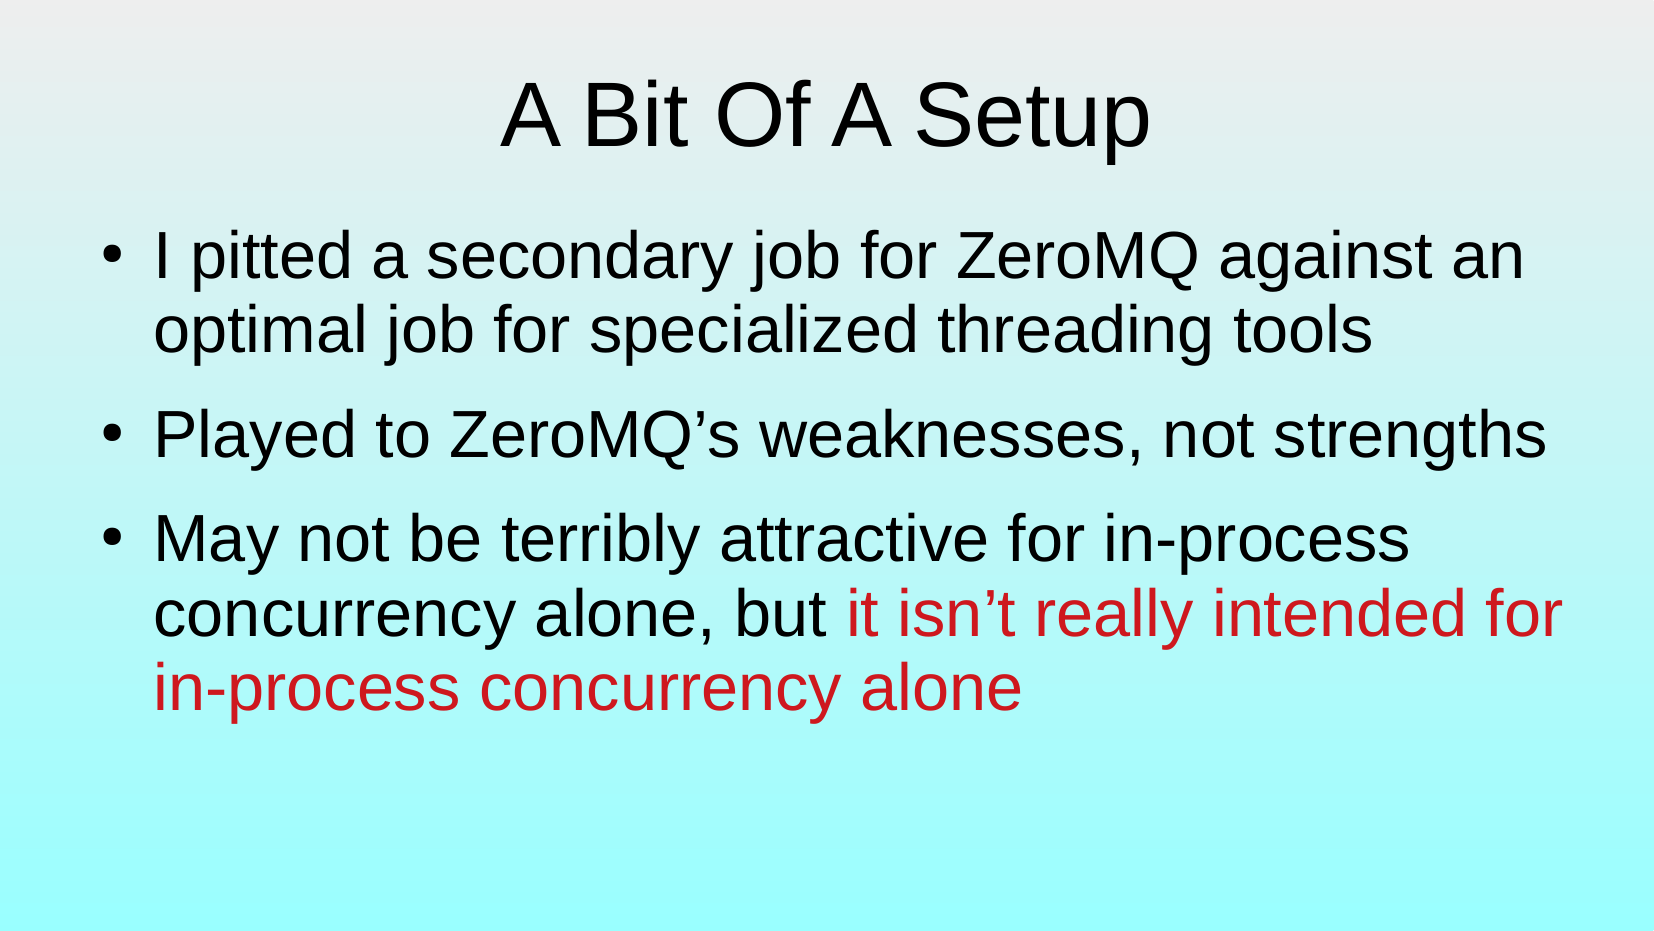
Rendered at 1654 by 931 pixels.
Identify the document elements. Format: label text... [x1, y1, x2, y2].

title A Bit Of A Setup [82, 37, 1571, 193]
list I pitted a secondary job for ZeroMQ against an optimal job for specialized threading tools Played to ZeroMQ’s weaknesses, not strengths May not be terribly attractive for in-process concurrency alone, but it isn’t really intended for in-process concurrency alone [82, 217, 1571, 758]
